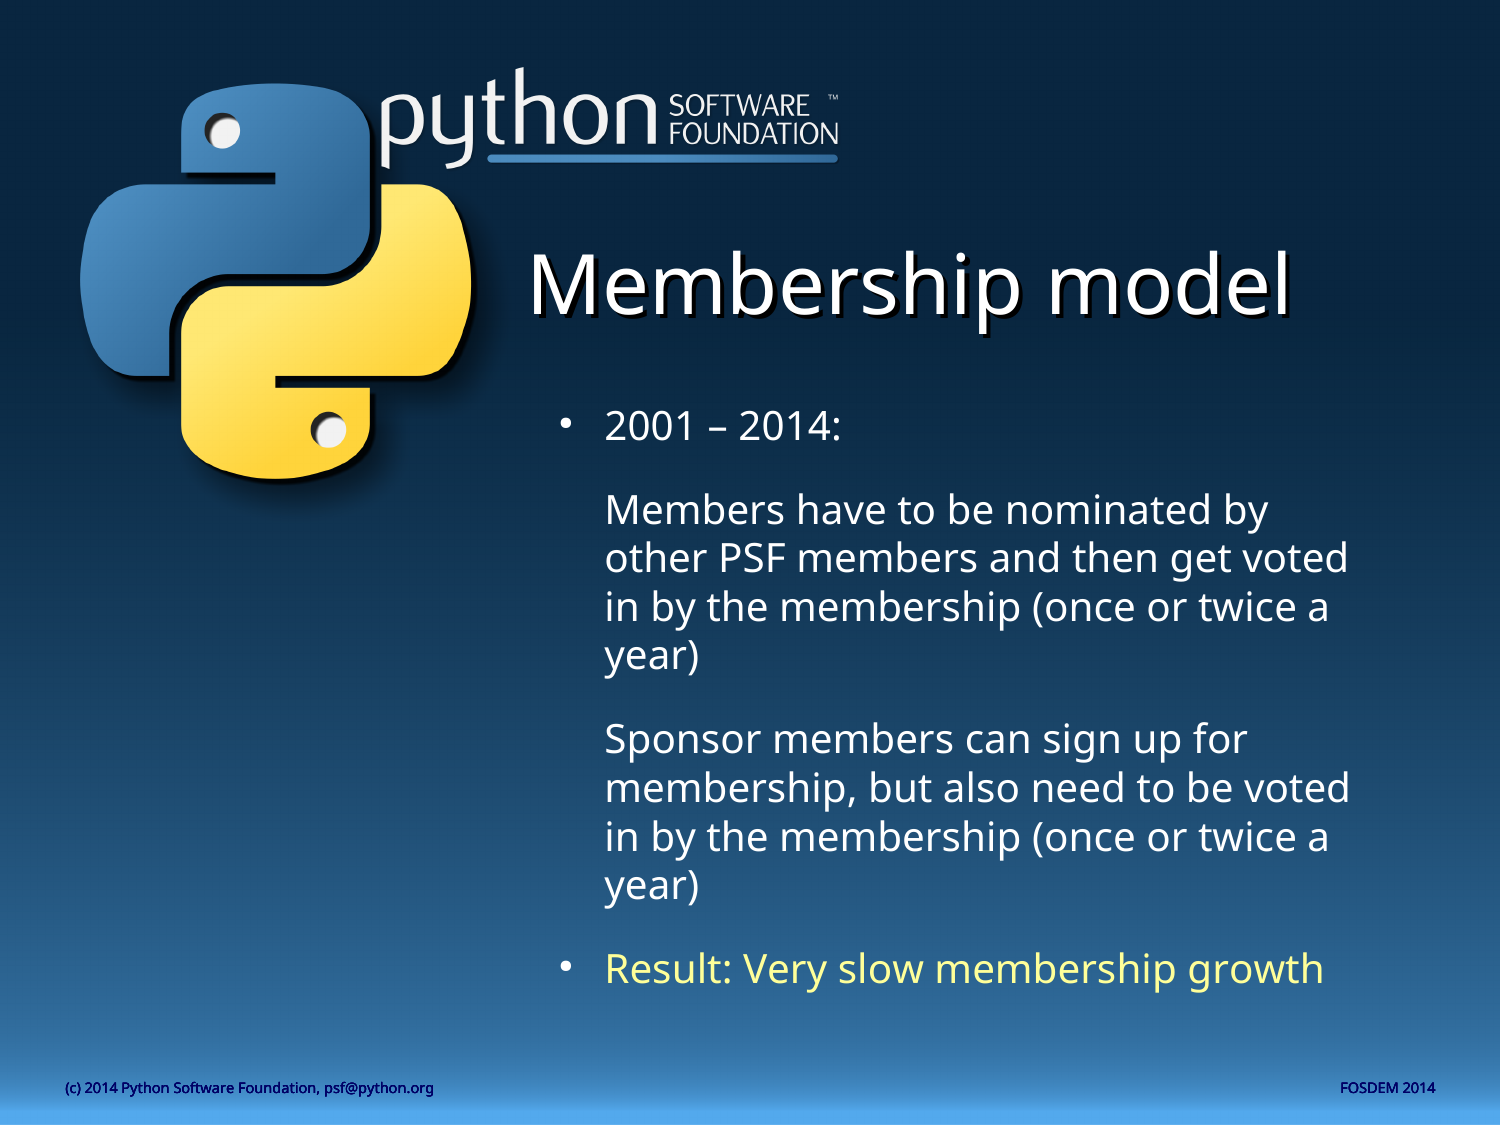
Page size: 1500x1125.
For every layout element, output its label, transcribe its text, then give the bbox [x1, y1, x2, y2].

text_box (c) 2014 Python Software Foundation, psf@python.org FOSDEM 2014 [65, 1078, 1436, 1099]
picture [0, 0, 1500, 1125]
title Membership model [512, 185, 1388, 377]
list 2001 – 2014: Members have to be nominated by other PSF members and then get voted in by the membership (once or twice a year) Sponsor members can sign up for membership, but also need to be voted in by the membership (once or twice a year) Result: Very slow membership growth [544, 392, 1388, 1006]
